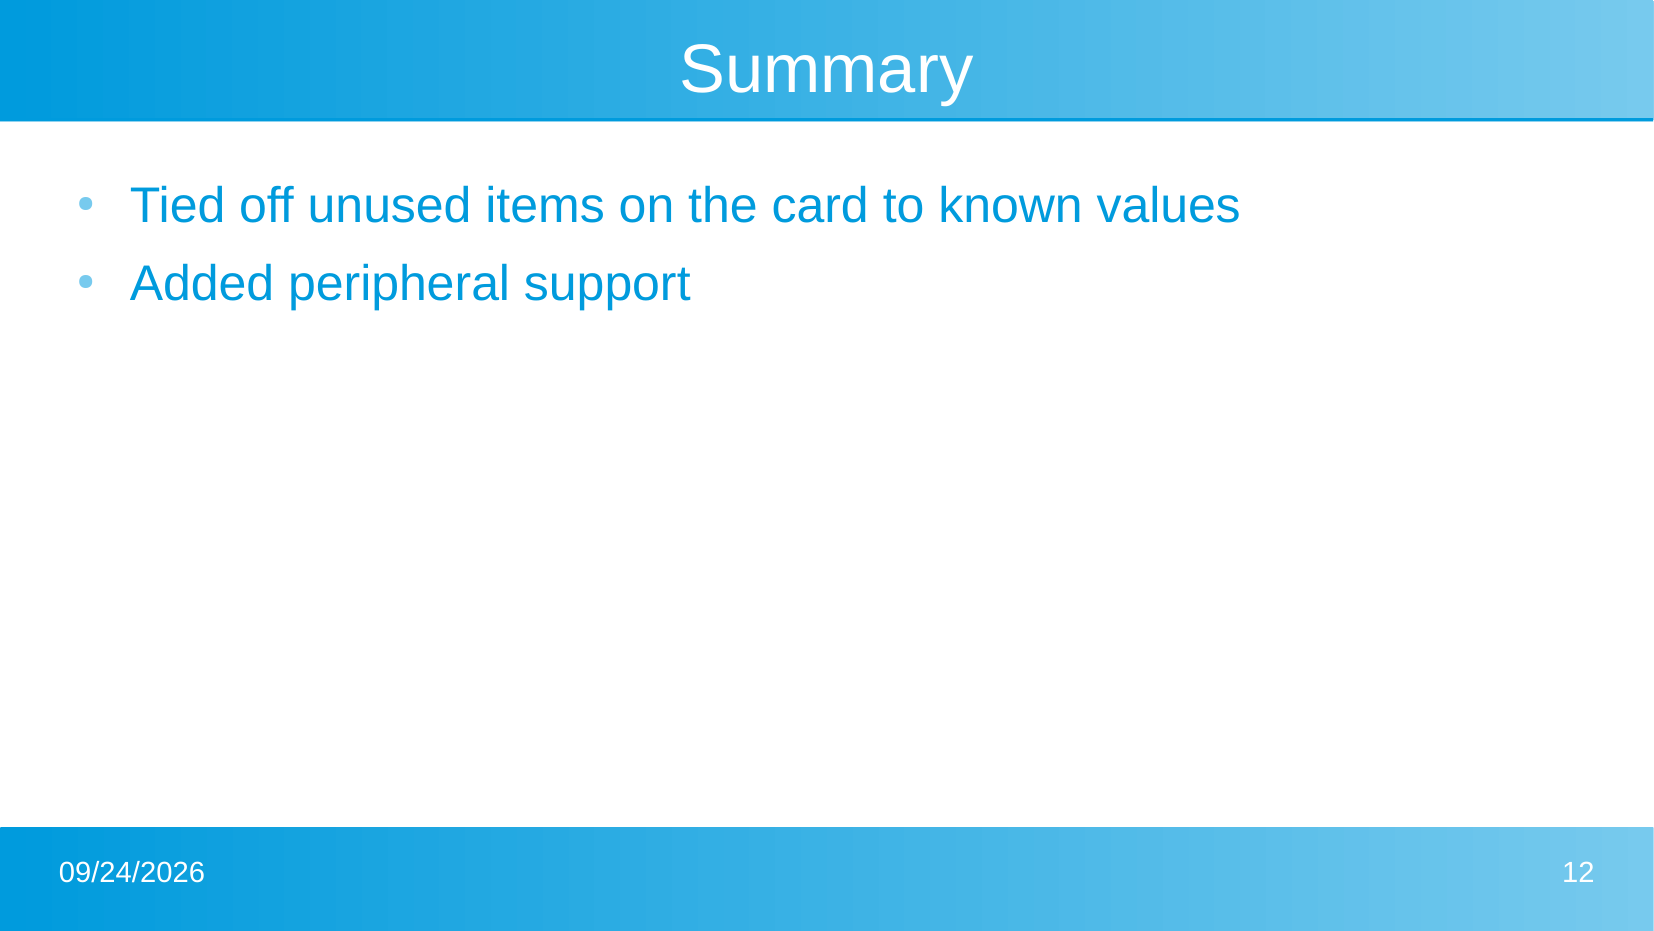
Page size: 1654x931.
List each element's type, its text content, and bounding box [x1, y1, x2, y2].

title Summary [59, 29, 1595, 108]
list Tied off unused items on the card to known values Added peripheral support [59, 177, 1595, 768]
